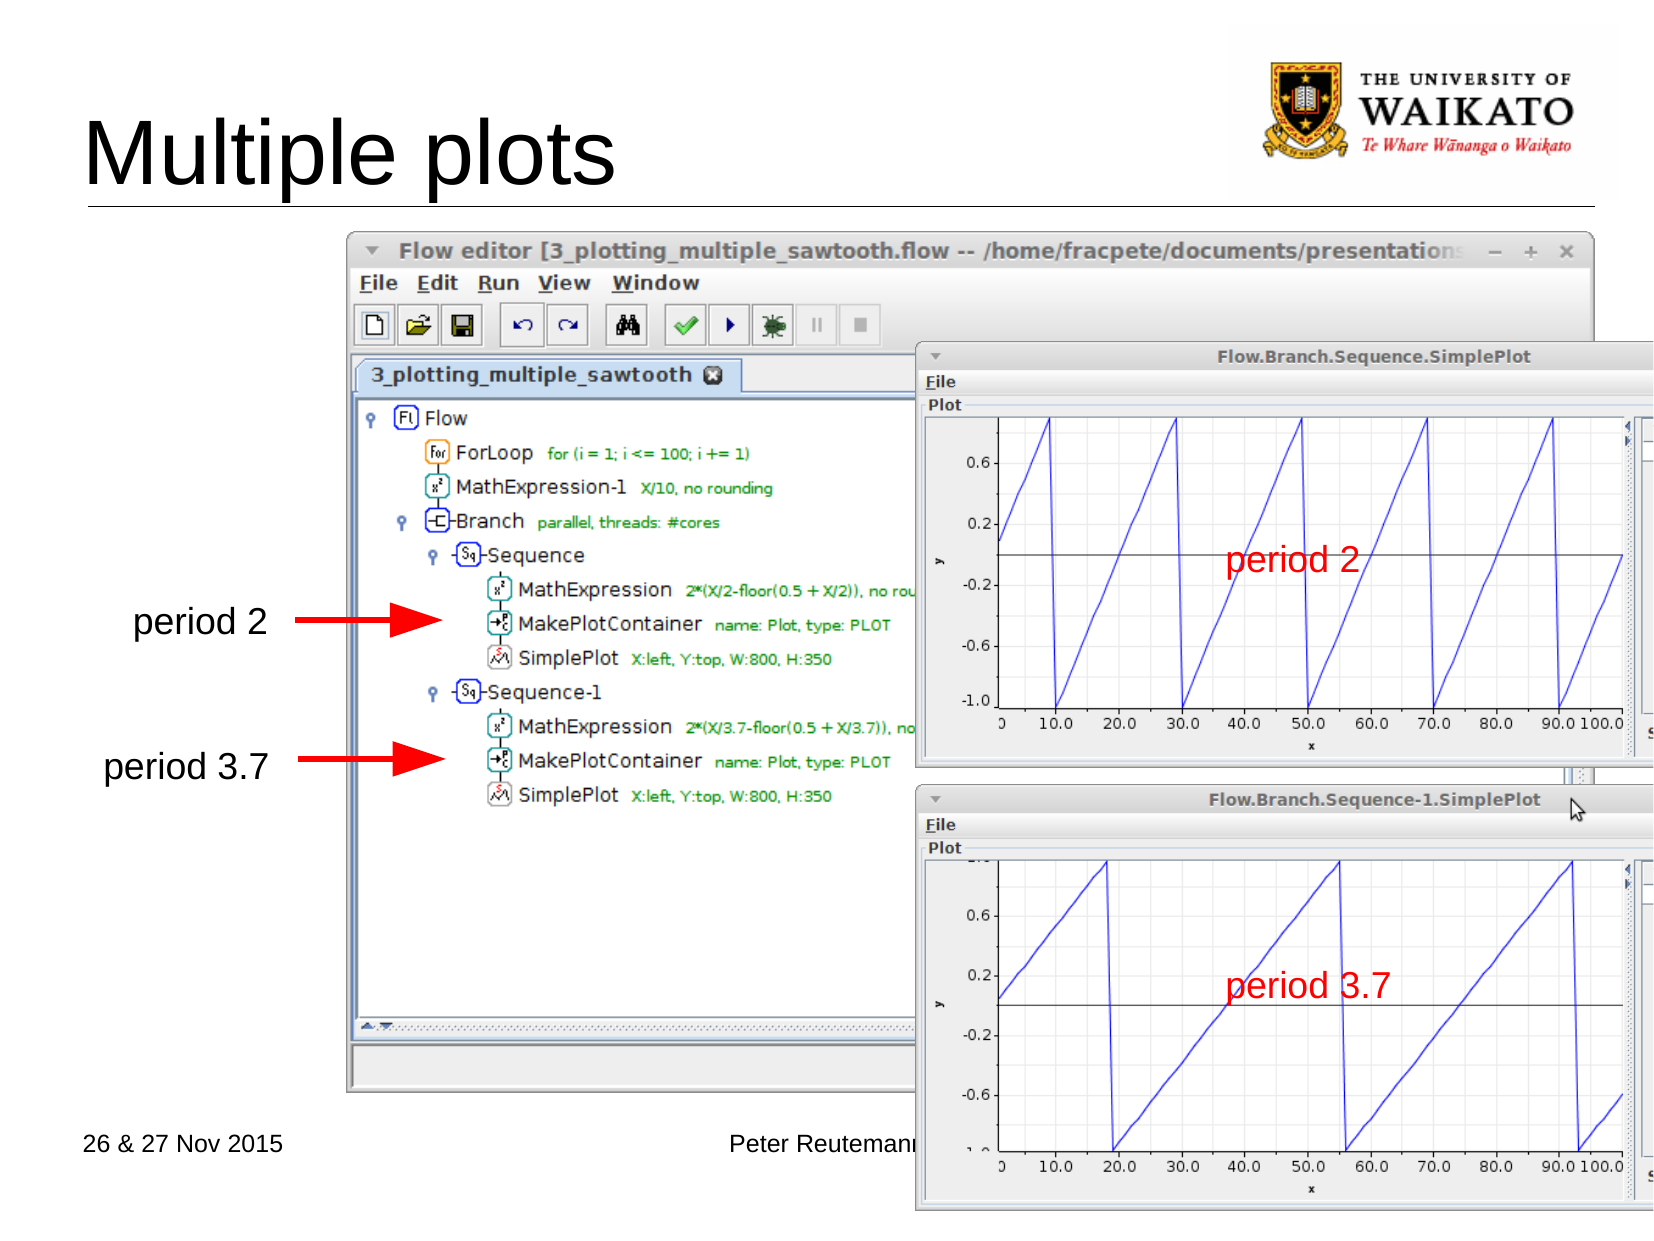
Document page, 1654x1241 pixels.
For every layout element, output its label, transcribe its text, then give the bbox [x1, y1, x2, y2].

text_box period 3.7 [1210, 956, 1407, 1014]
picture [346, 231, 1654, 1211]
picture [1228, 24, 1619, 201]
text_box period 3.7 [88, 738, 285, 796]
text_box period 2 [1210, 531, 1376, 589]
text_box period 2 [118, 592, 283, 650]
title Multiple plots [82, 49, 1571, 257]
